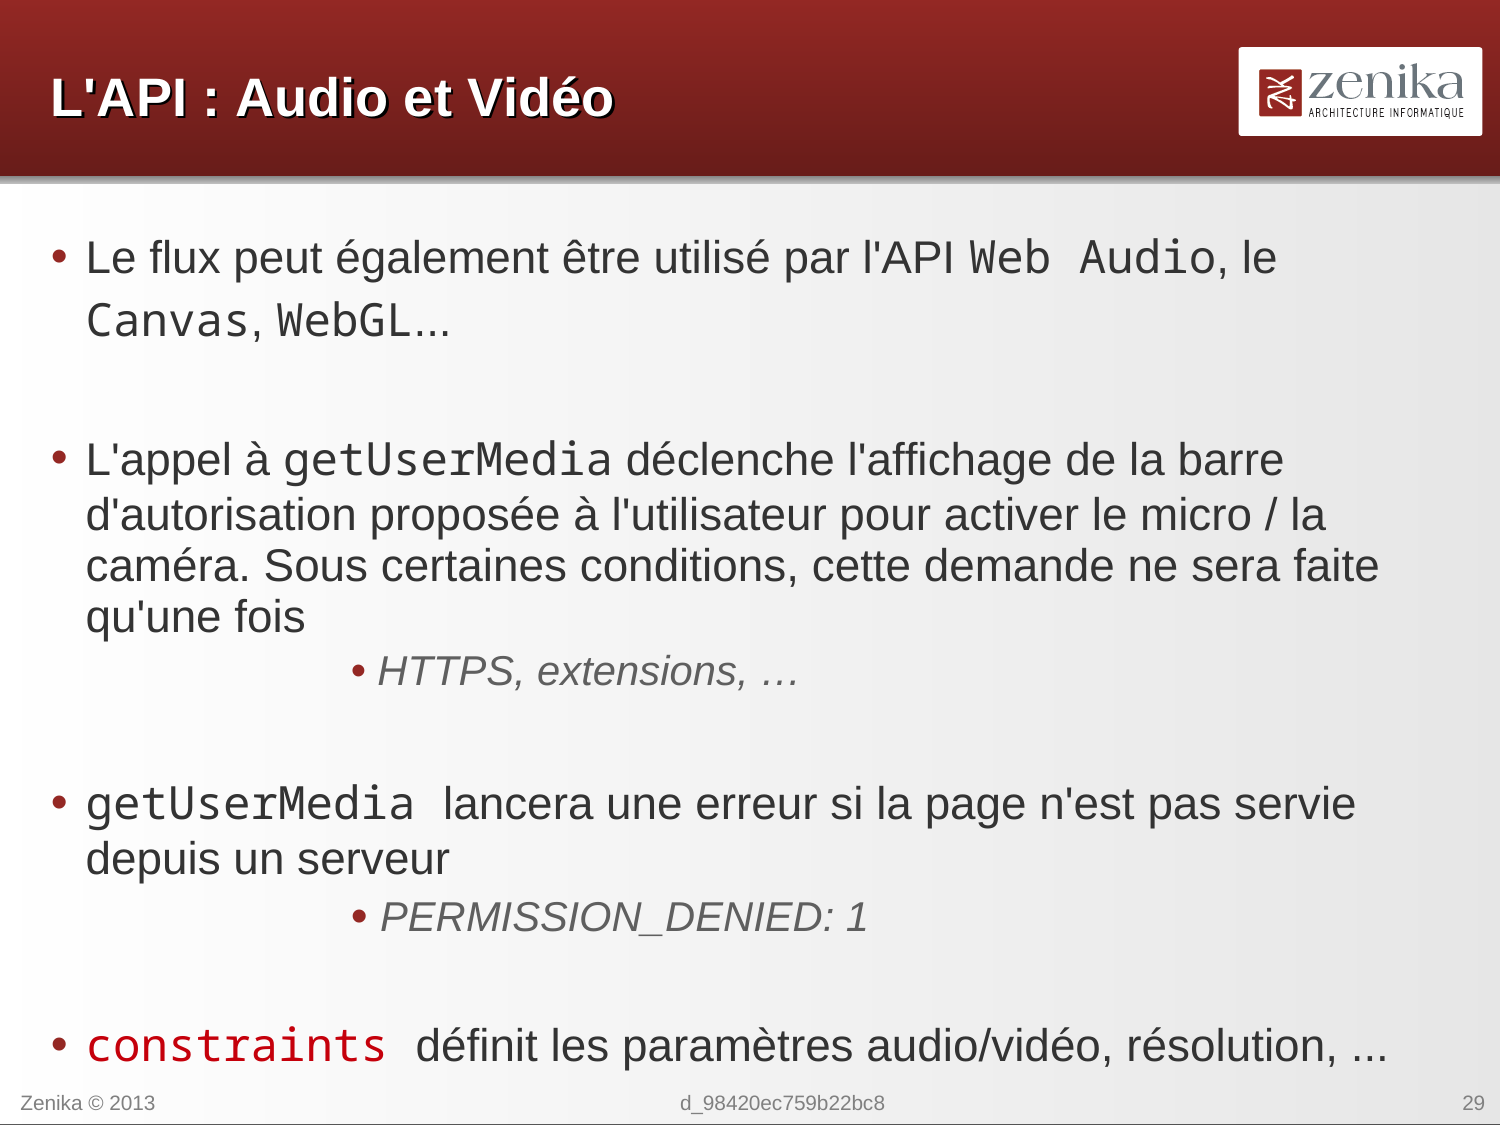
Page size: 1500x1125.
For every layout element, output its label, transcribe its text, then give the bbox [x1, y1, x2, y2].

list Le flux peut également être utilisé par l'API Web Audio, le Canvas, WebGL... L'appel à getUserMedia déclenche l'affichage de la barre d'autorisation proposée à l'utilisateur pour activer le micro / la caméra. Sous certaines conditions, cette demande ne sera faite qu'une fois HTTPS, extensions, … getUserMedia lancera une erreur si la page n'est pas servie depuis un serveur PERMISSION_DENIED: 1 constraints définit les paramètres audio/vidéo, résolution, ... [50, 224, 1435, 1079]
title L'API : Audio et Vidéo [50, 15, 1206, 180]
picture [1257, 58, 1464, 125]
